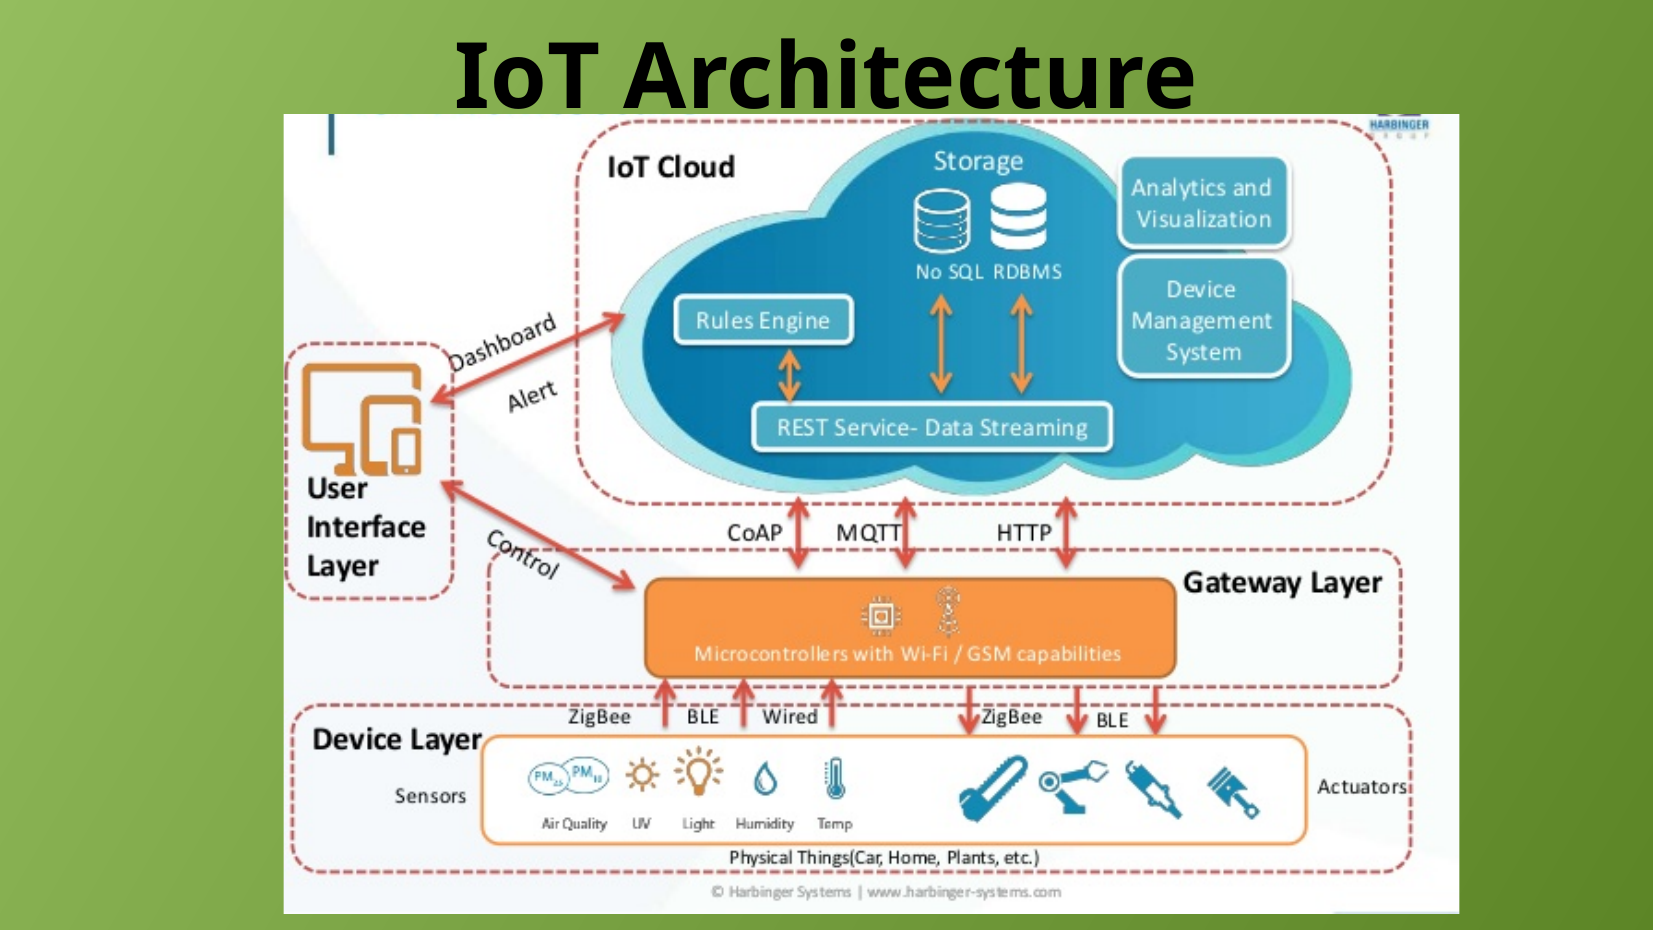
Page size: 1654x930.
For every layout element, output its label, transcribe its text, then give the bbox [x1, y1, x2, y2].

picture [283, 114, 1460, 914]
title IoT Architecture [82, 0, 1571, 151]
